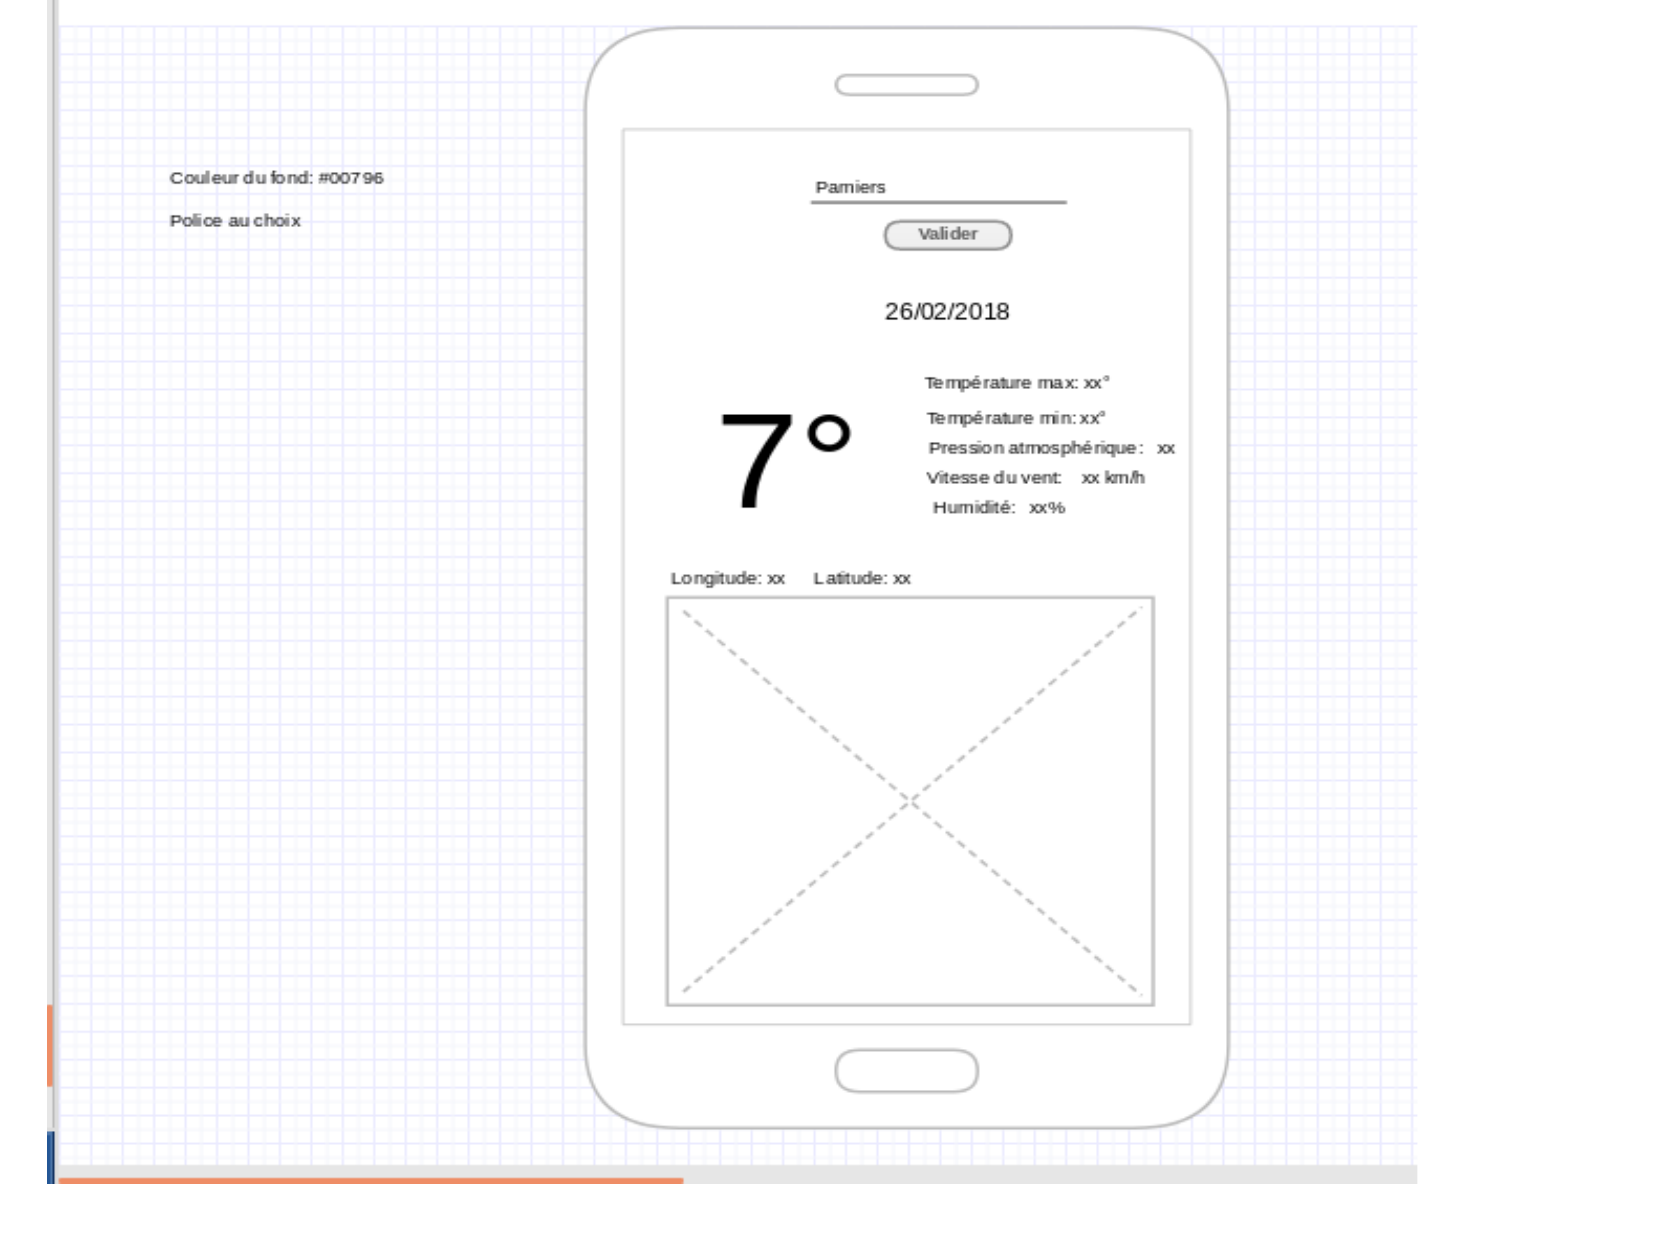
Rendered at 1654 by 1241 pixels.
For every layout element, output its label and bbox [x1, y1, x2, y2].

picture [47, 0, 1418, 1184]
